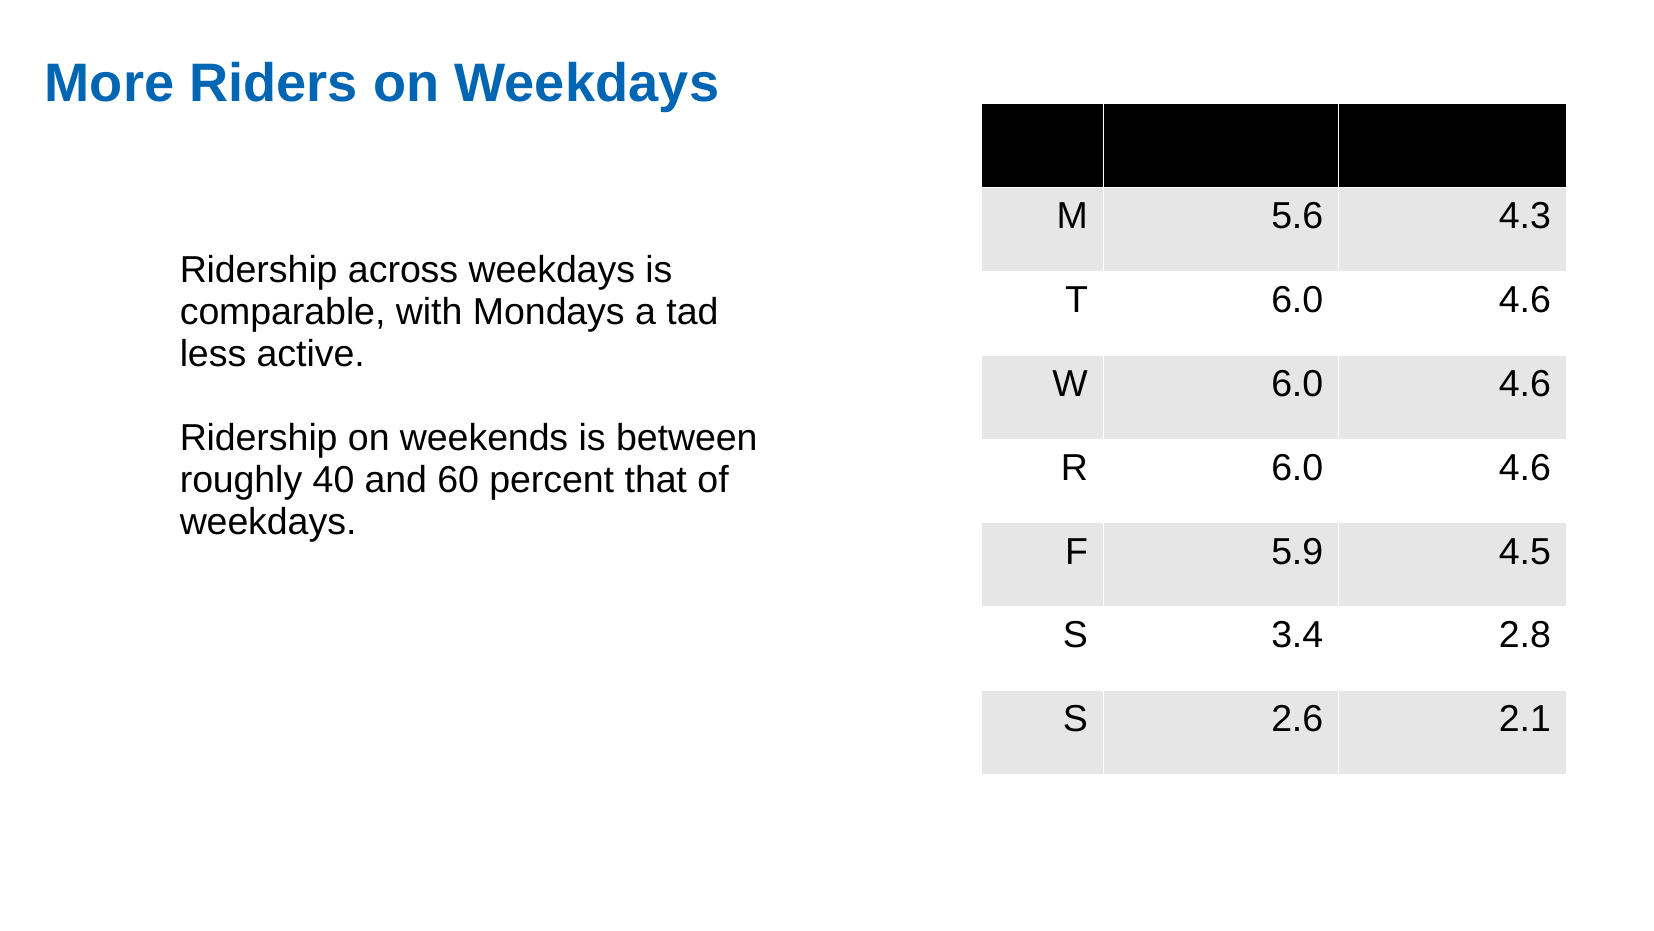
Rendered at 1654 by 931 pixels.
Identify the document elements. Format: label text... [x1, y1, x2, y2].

table_cell R [982, 440, 1103, 522]
table_cell S [982, 607, 1103, 690]
table_cell W [982, 356, 1103, 439]
table_cell S [982, 691, 1103, 774]
table_cell 2.1 [1339, 691, 1566, 774]
table_cell 2.8 [1339, 607, 1566, 690]
table_cell 3.4 [1104, 607, 1338, 690]
table_cell 6.0 [1104, 272, 1338, 355]
text_box More Riders on Weekdays [30, 45, 946, 242]
table_cell 5.6 [1104, 188, 1338, 271]
table_header OUTS [1339, 104, 1566, 187]
table_cell 4.6 [1339, 440, 1566, 522]
table_cell 4.6 [1339, 272, 1566, 355]
table_cell 6.0 [1104, 440, 1338, 522]
table_cell F [982, 523, 1103, 606]
table_cell M [982, 188, 1103, 271]
text_box Ridership across weekdays is comparable, with Mondays a tad less active. Ridership on weekends is between roughly 40 and 60 percent that of weekdays. [165, 241, 811, 551]
table_header INS [1104, 104, 1338, 187]
table_header DAY [982, 104, 1103, 187]
table_cell 4.5 [1339, 523, 1566, 606]
table_cell 6.0 [1104, 356, 1338, 439]
table_cell 2.6 [1104, 691, 1338, 774]
table_cell 4.6 [1339, 356, 1566, 439]
table_cell T [982, 272, 1103, 355]
table_cell 4.3 [1339, 188, 1566, 271]
table_cell 5.9 [1104, 523, 1338, 606]
